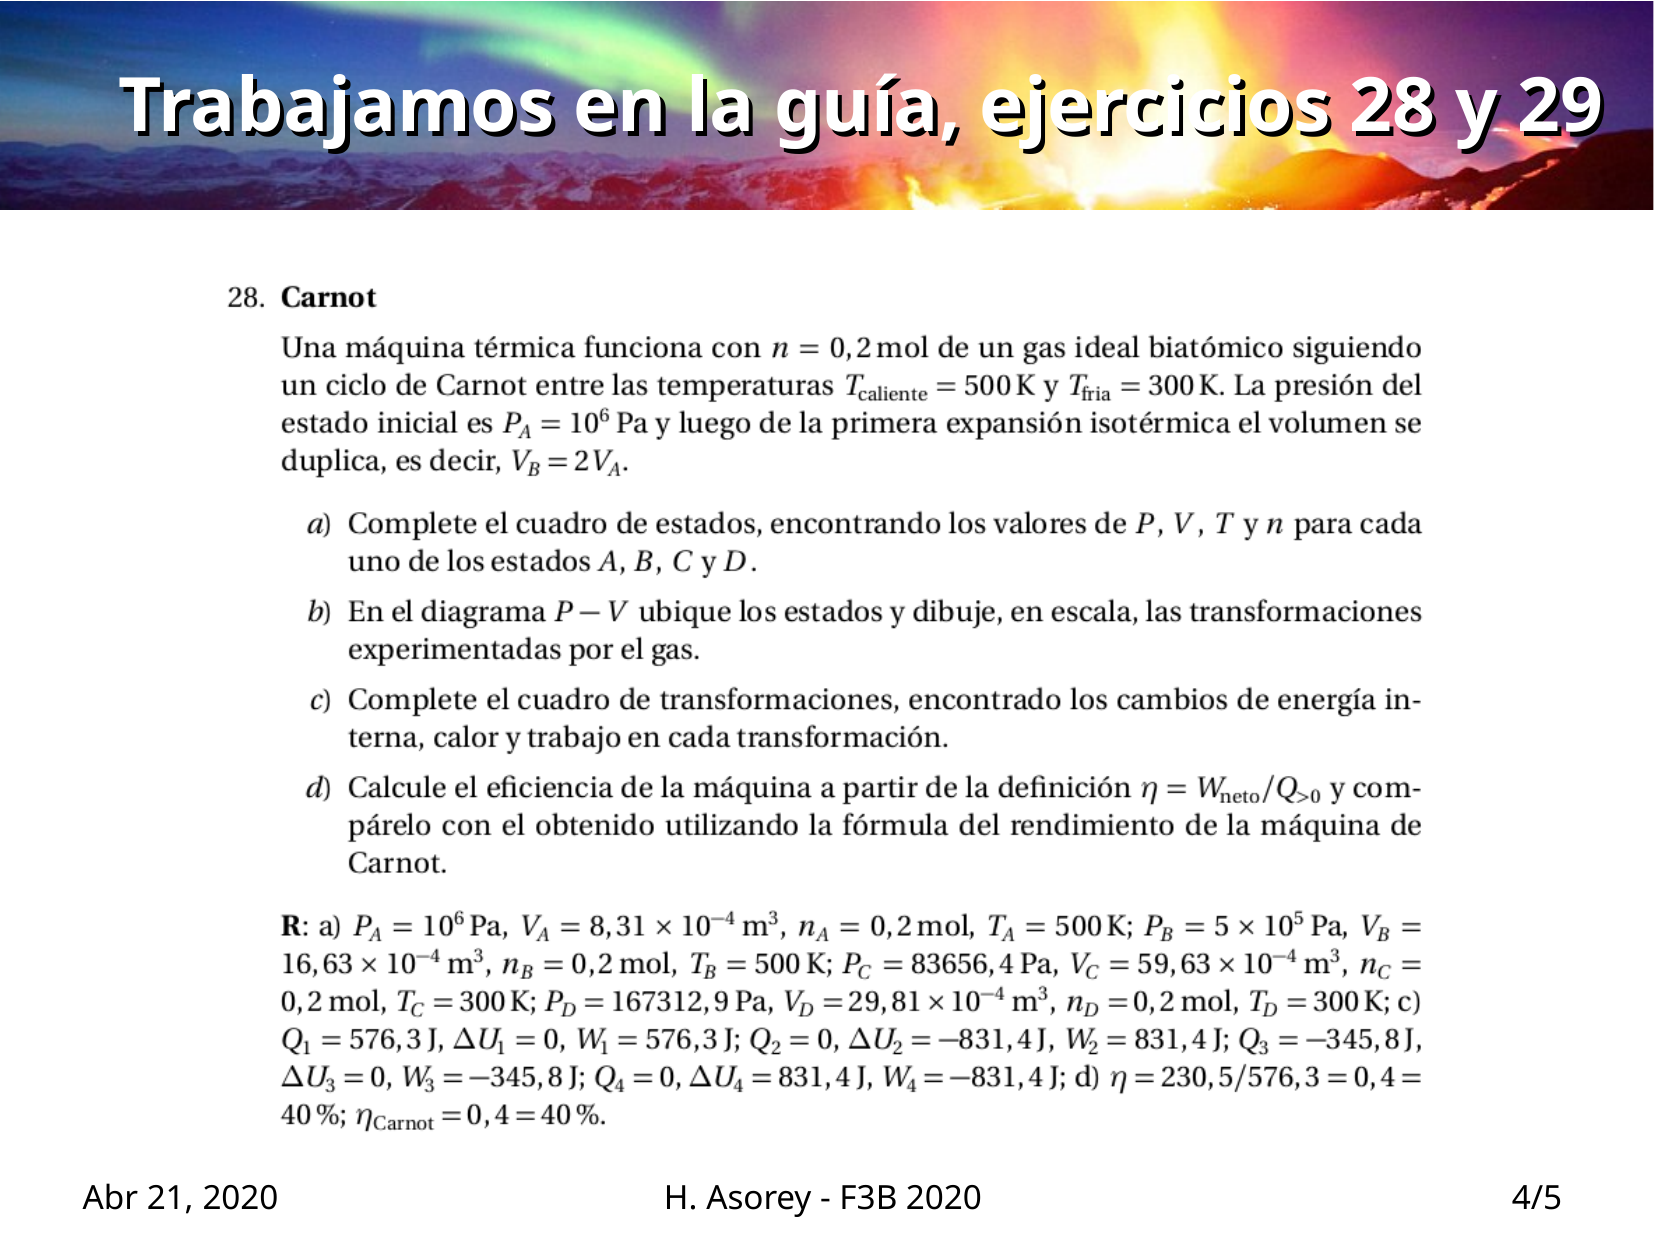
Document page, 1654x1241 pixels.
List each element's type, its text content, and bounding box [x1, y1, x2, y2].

title Trabajamos en la guía, ejercicios 28 y 29 [45, 15, 1606, 191]
picture [0, 1, 1654, 210]
picture [183, 254, 1467, 1156]
